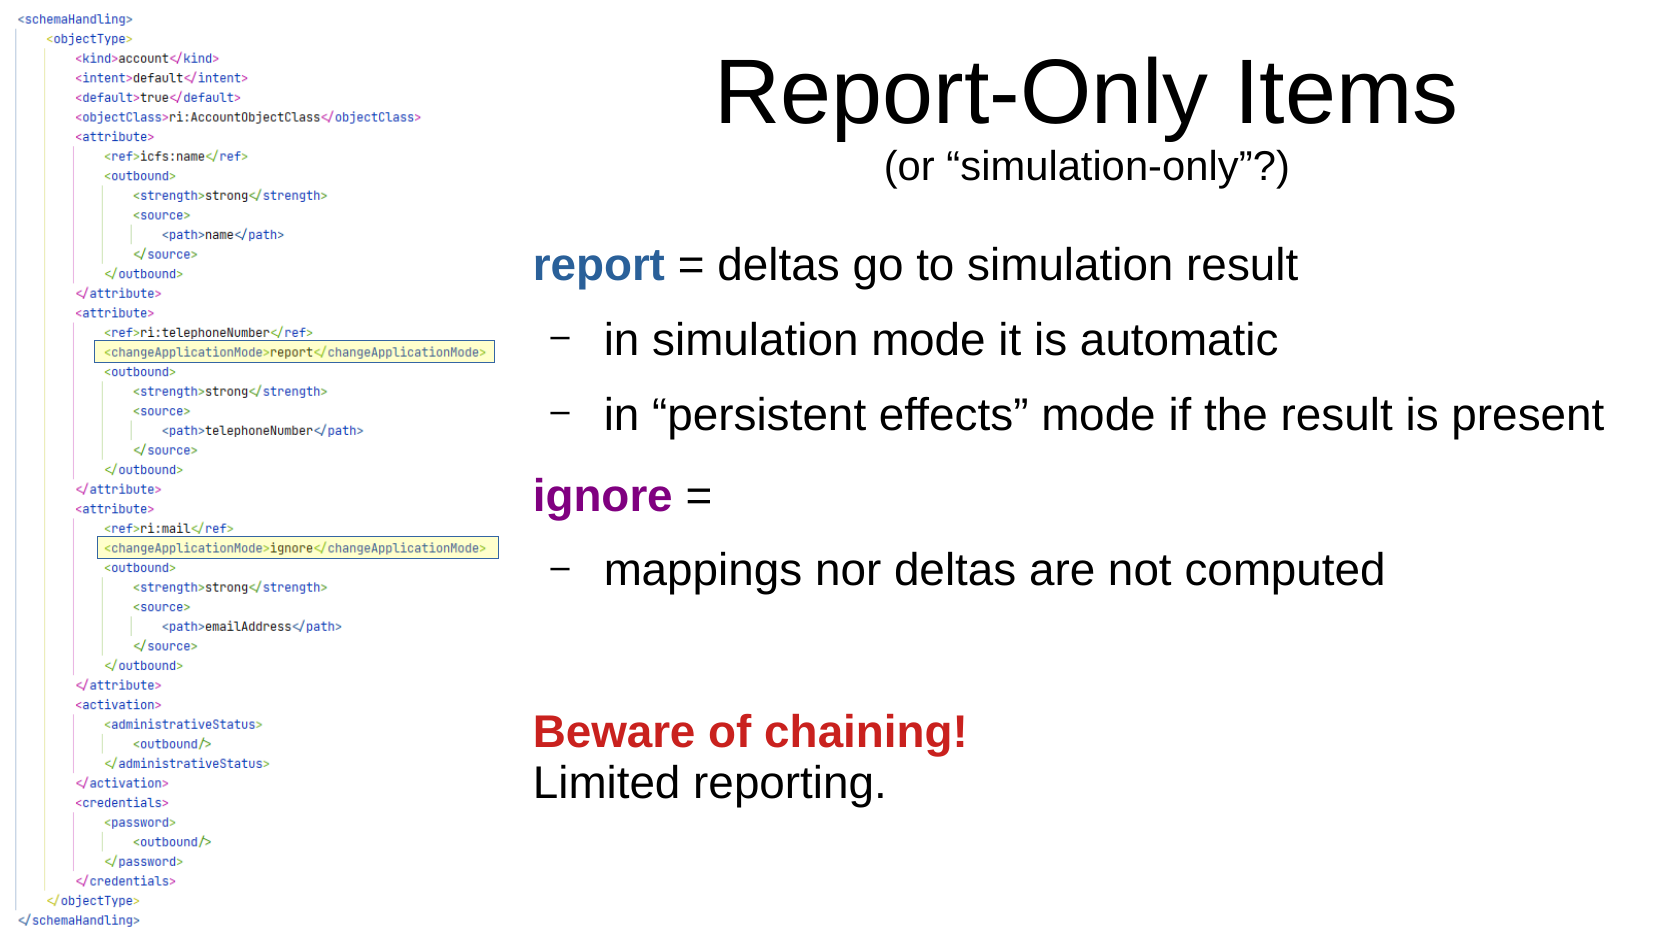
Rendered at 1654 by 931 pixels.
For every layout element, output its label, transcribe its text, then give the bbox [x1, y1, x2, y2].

text_box [97, 536, 499, 559]
picture [6, 4, 514, 931]
title Report-Only Items (or “simulation-only”?) [603, 36, 1571, 193]
list report = deltas go to simulation result in simulation mode it is automatic in “persistent effects” mode if the result is present ignore = mappings nor deltas are not computed Beware of chaining! Limited reporting. [462, 238, 1631, 833]
text_box [94, 340, 495, 363]
